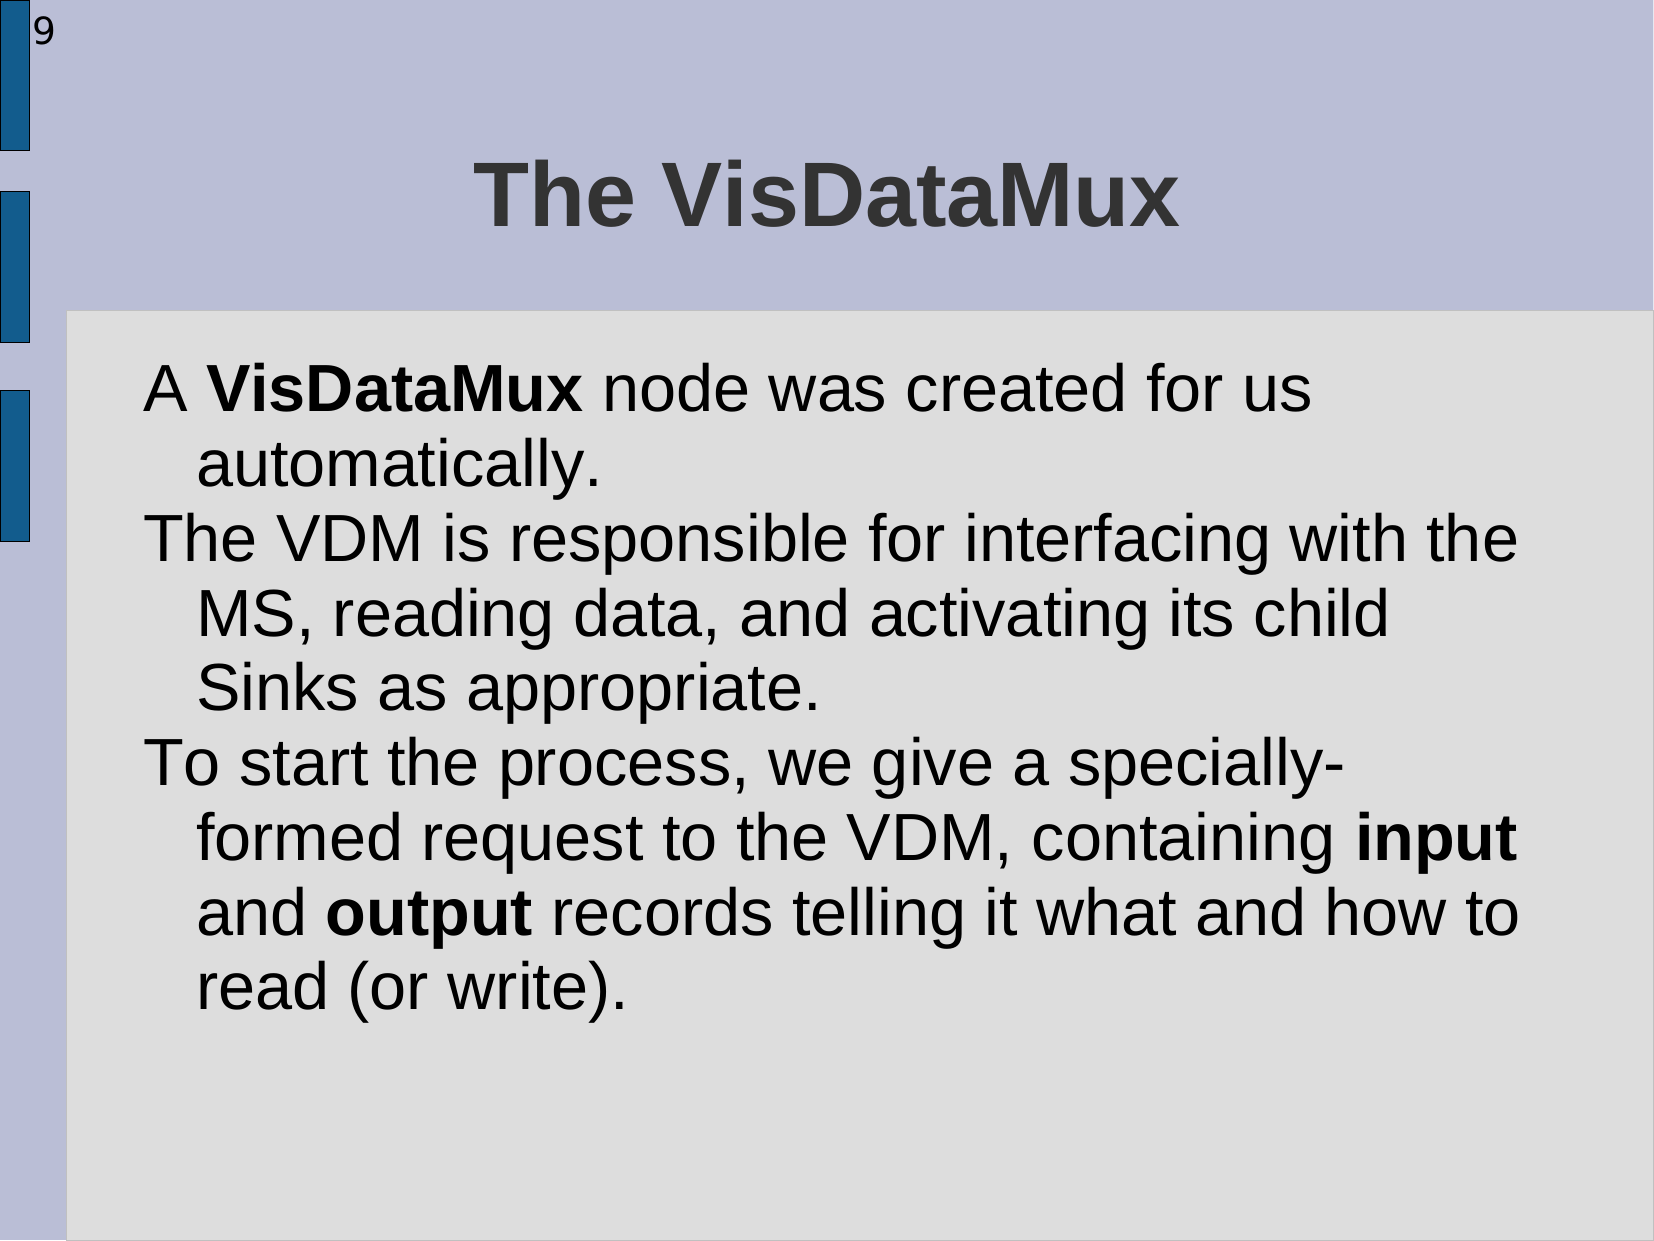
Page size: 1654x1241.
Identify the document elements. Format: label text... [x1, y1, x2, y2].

text_box 14 [19, 2, 254, 76]
list A VisDataMux node was created for us automatically. The VDM is responsible for interfacing with the MS, reading data, and activating its child Sinks as appropriate. To start the process, we give a specially-formed request to the VDM, containing input and output records telling it what and how to read (or write). [125, 351, 1538, 1130]
title The VisDataMux [121, 91, 1534, 299]
